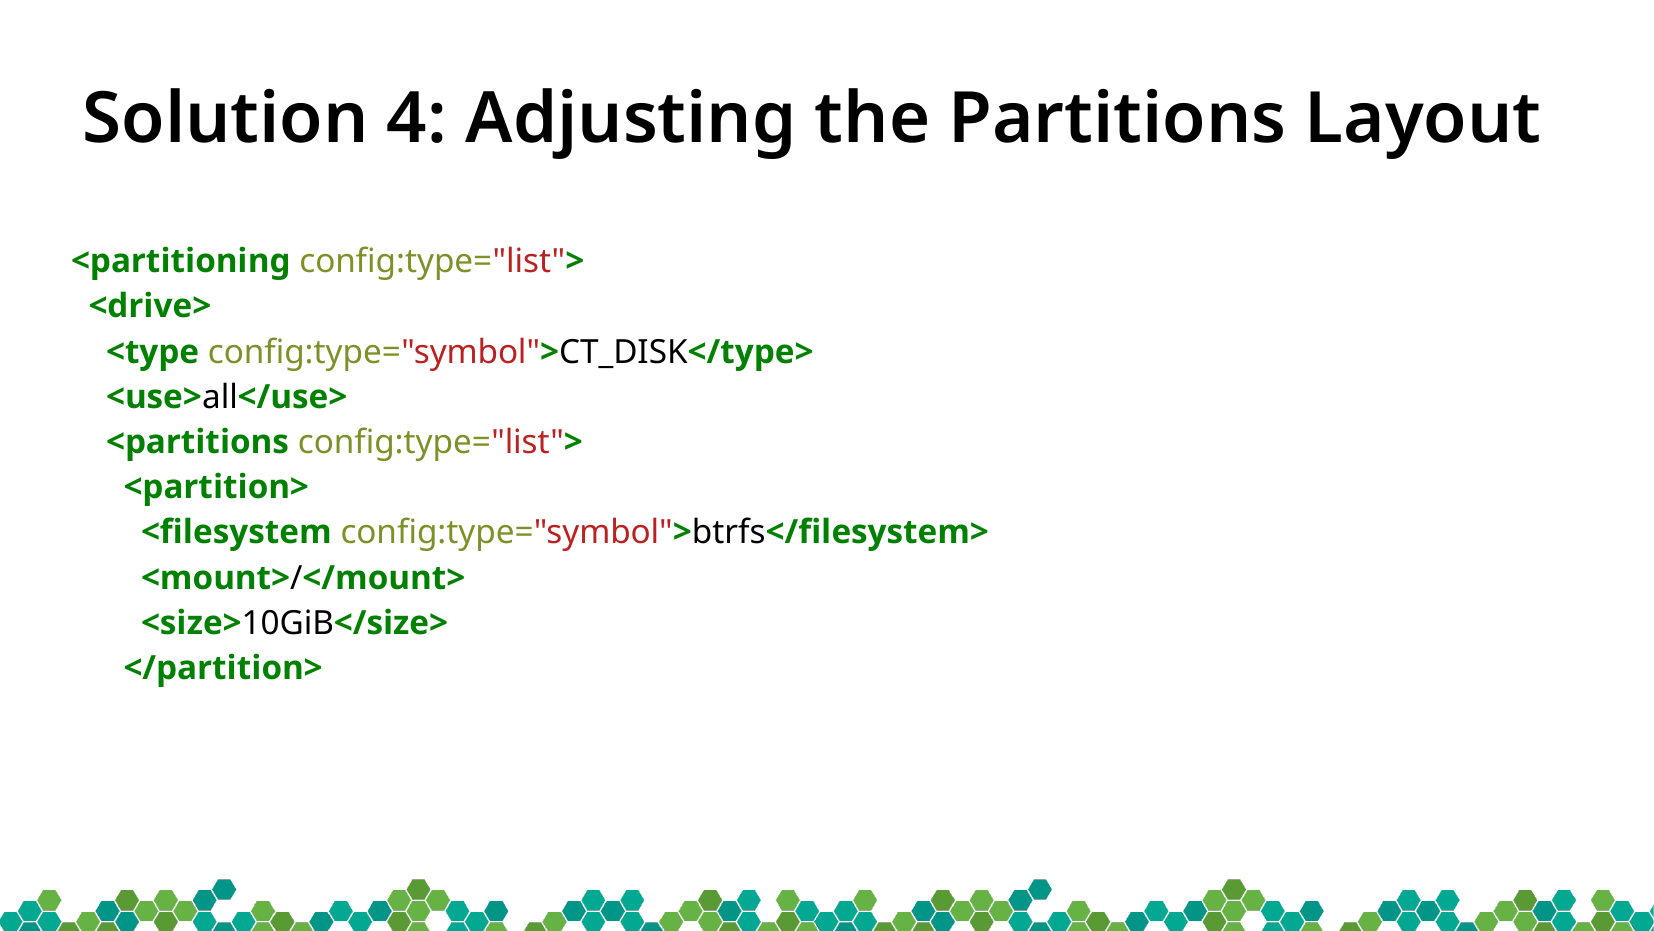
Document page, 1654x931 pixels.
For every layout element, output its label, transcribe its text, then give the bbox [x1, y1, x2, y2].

text_box <partitioning config:type="list"> <drive> <type config:type="symbol">CT_DISK</type> <use>all</use> <partitions config:type="list"> <partition> <filesystem config:type="symbol">btrfs</filesystem> <mount>/</mount> <size>10GiB</size> </partition> [56, 229, 1602, 871]
picture [0, 871, 1654, 931]
title Solution 4: Adjusting the Partitions Layout [82, 37, 1571, 193]
